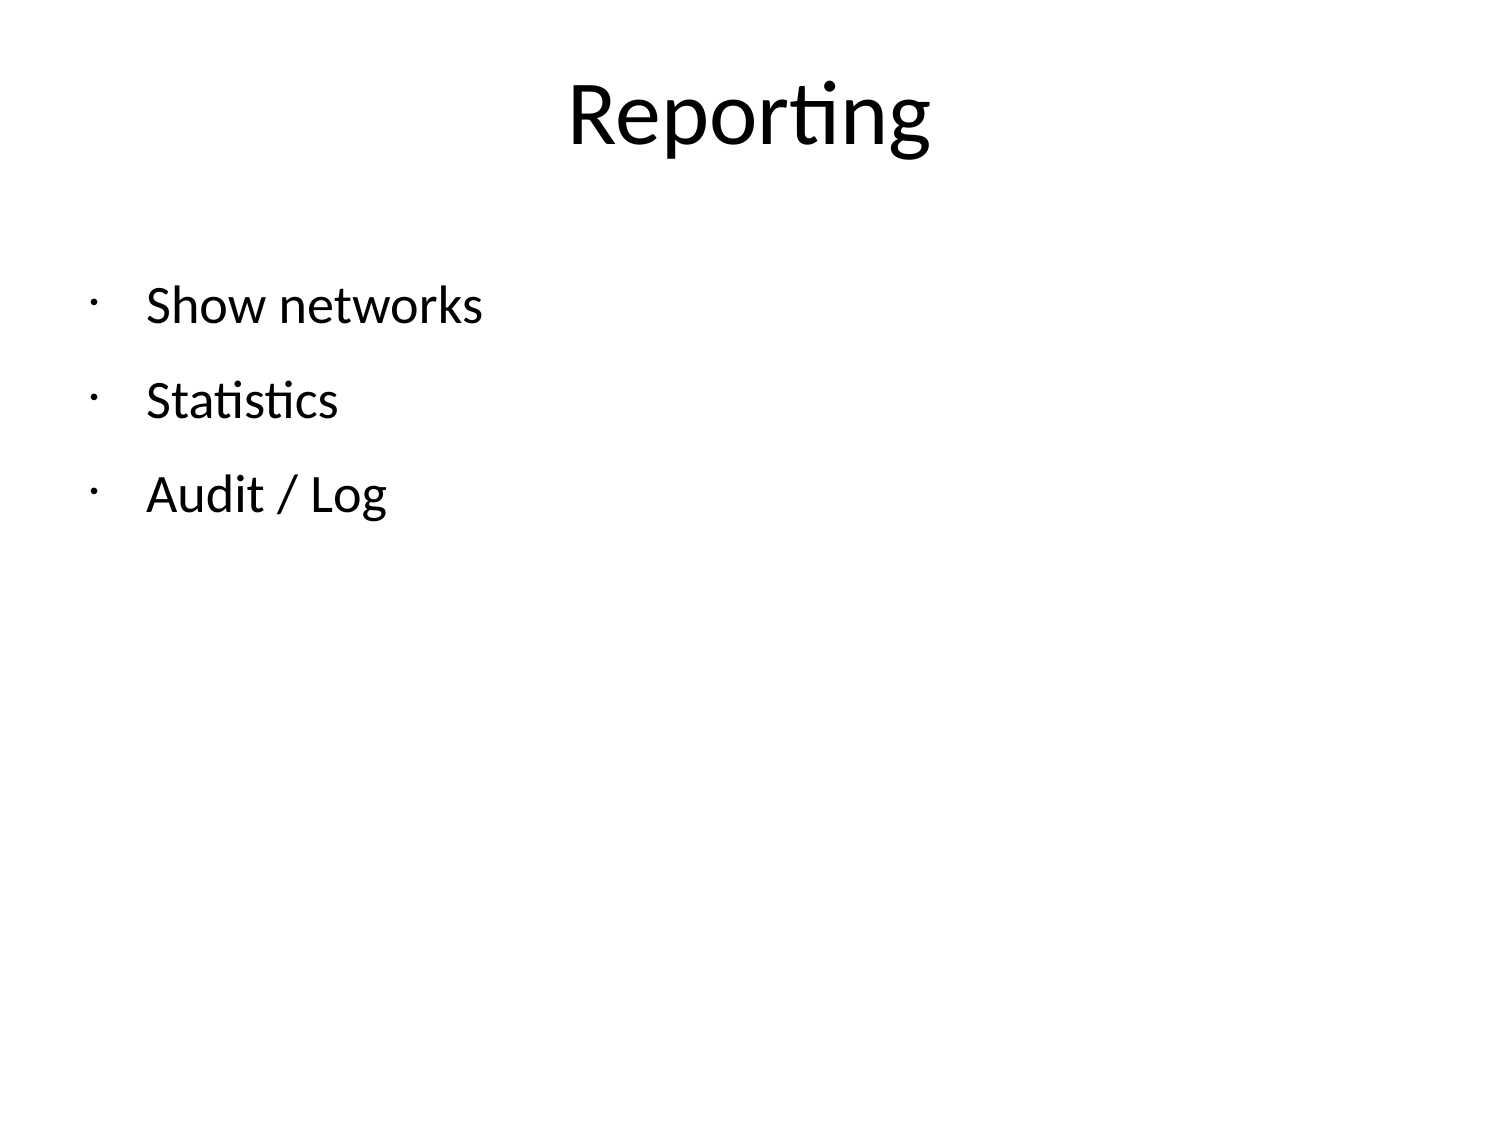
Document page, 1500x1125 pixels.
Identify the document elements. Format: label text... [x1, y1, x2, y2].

title Reporting [75, 45, 1425, 233]
list Show networks Statistics Audit / Log [75, 262, 1425, 1005]
